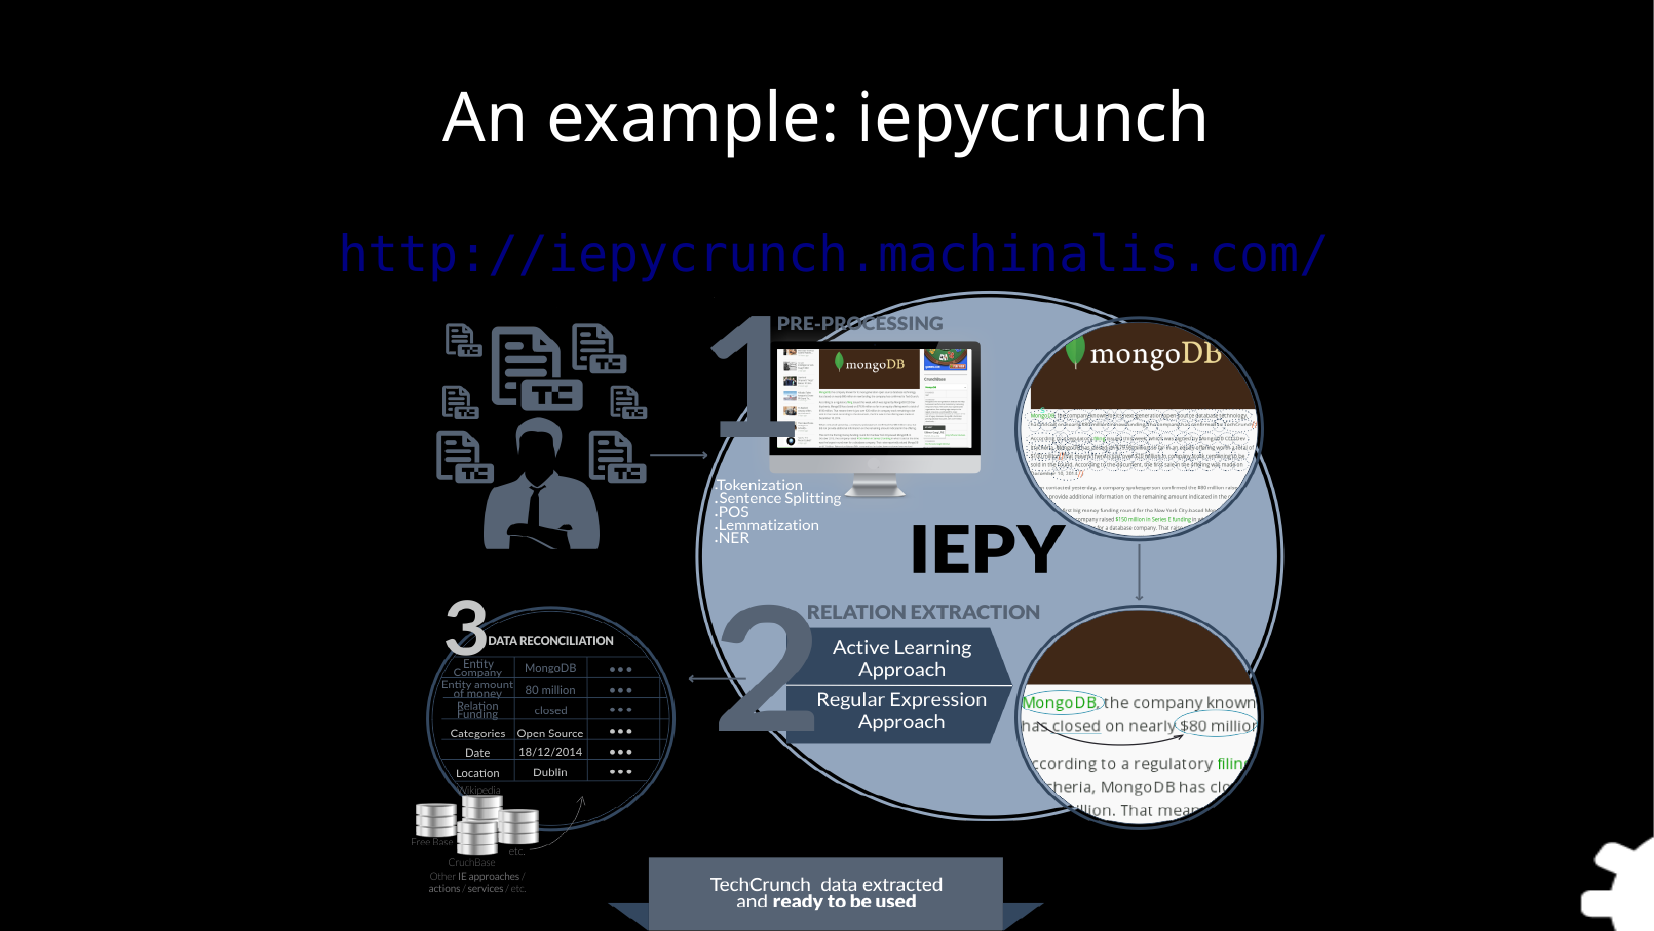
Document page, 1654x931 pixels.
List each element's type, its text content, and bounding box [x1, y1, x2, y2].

title An example: iepycrunch [82, 37, 1571, 193]
list http://iepycrunch.machinalis.com/ [60, 217, 1621, 832]
picture [0, 0, 1654, 931]
